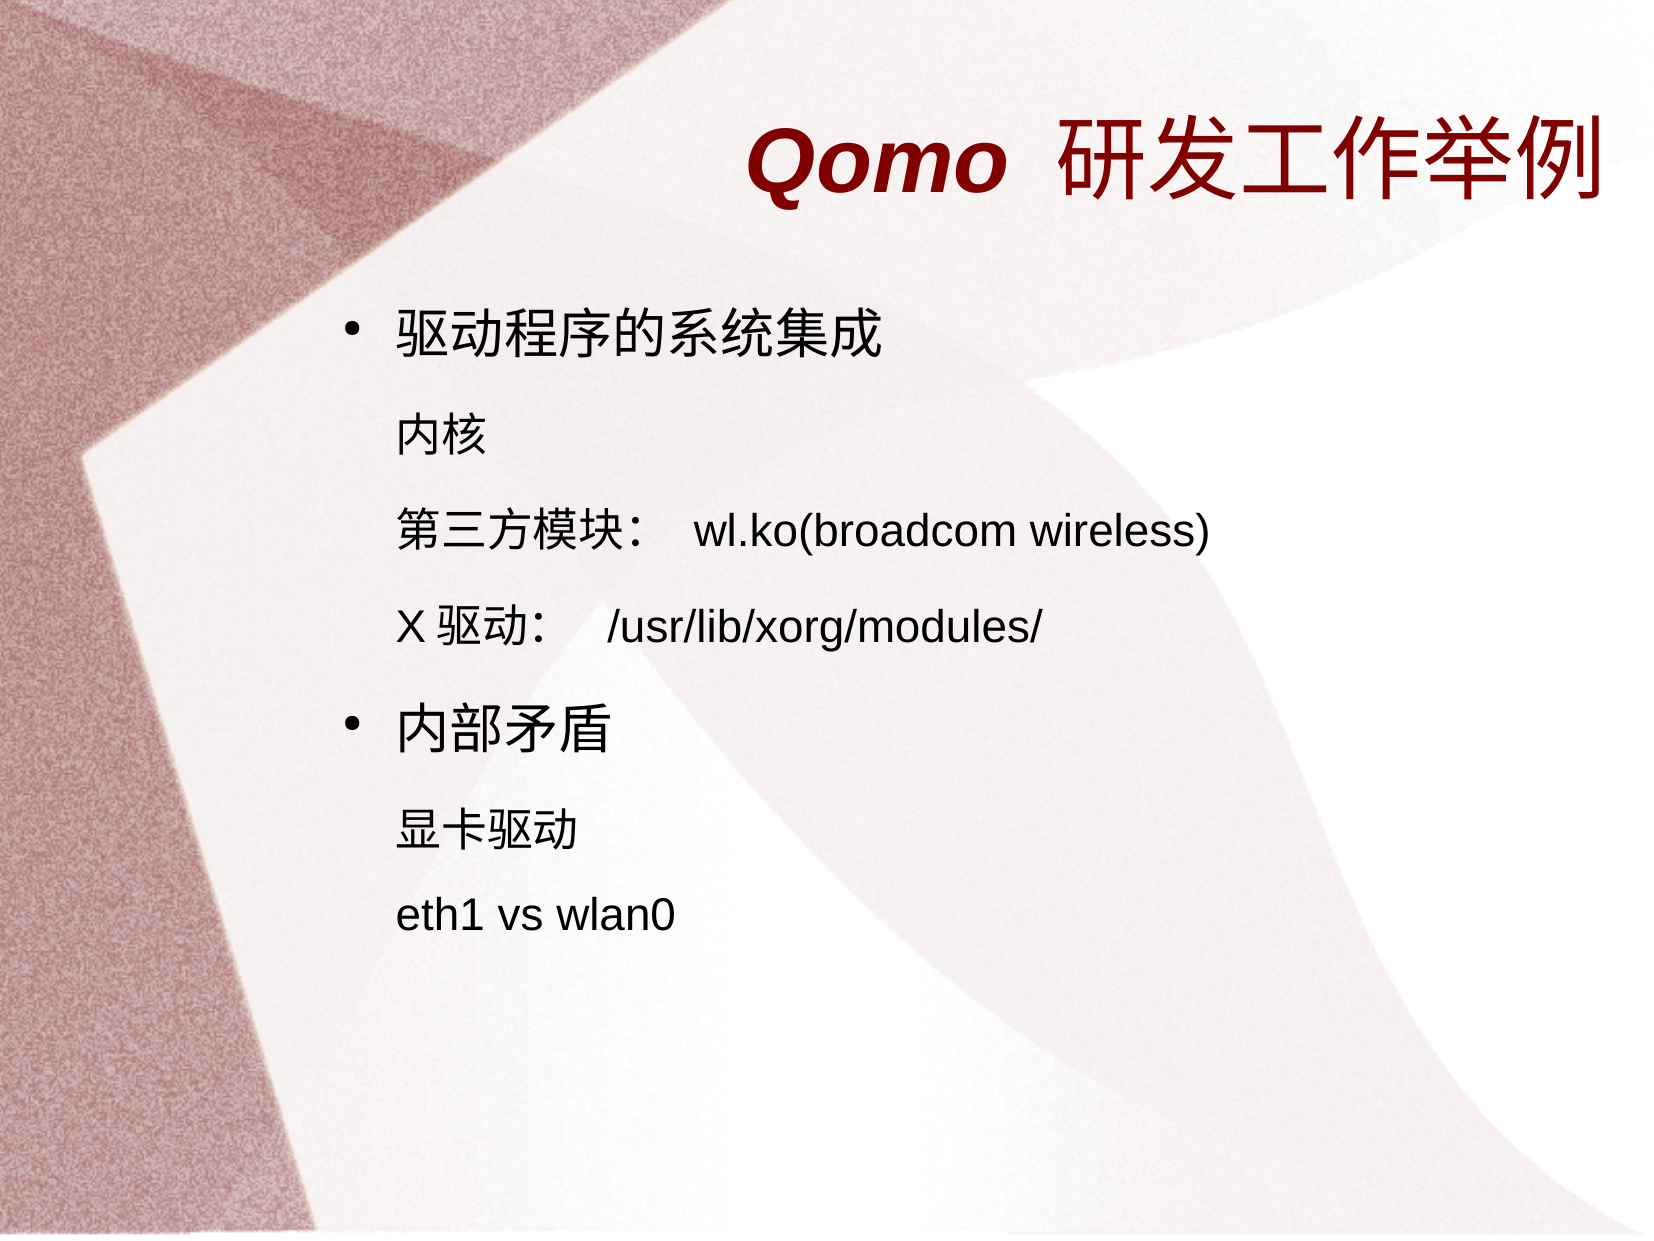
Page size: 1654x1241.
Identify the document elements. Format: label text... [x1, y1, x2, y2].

picture [0, 0, 1654, 1241]
list 驱动程序的系统集成 内核 第三方模块： wl.ko(broadcom wireless) X驱动： /usr/lib/xorg/modules/ 内部矛盾 显卡驱动 eth1 vs wlan0 [324, 290, 1601, 1010]
title Qomo 研发工作举例 [596, 49, 1607, 257]
